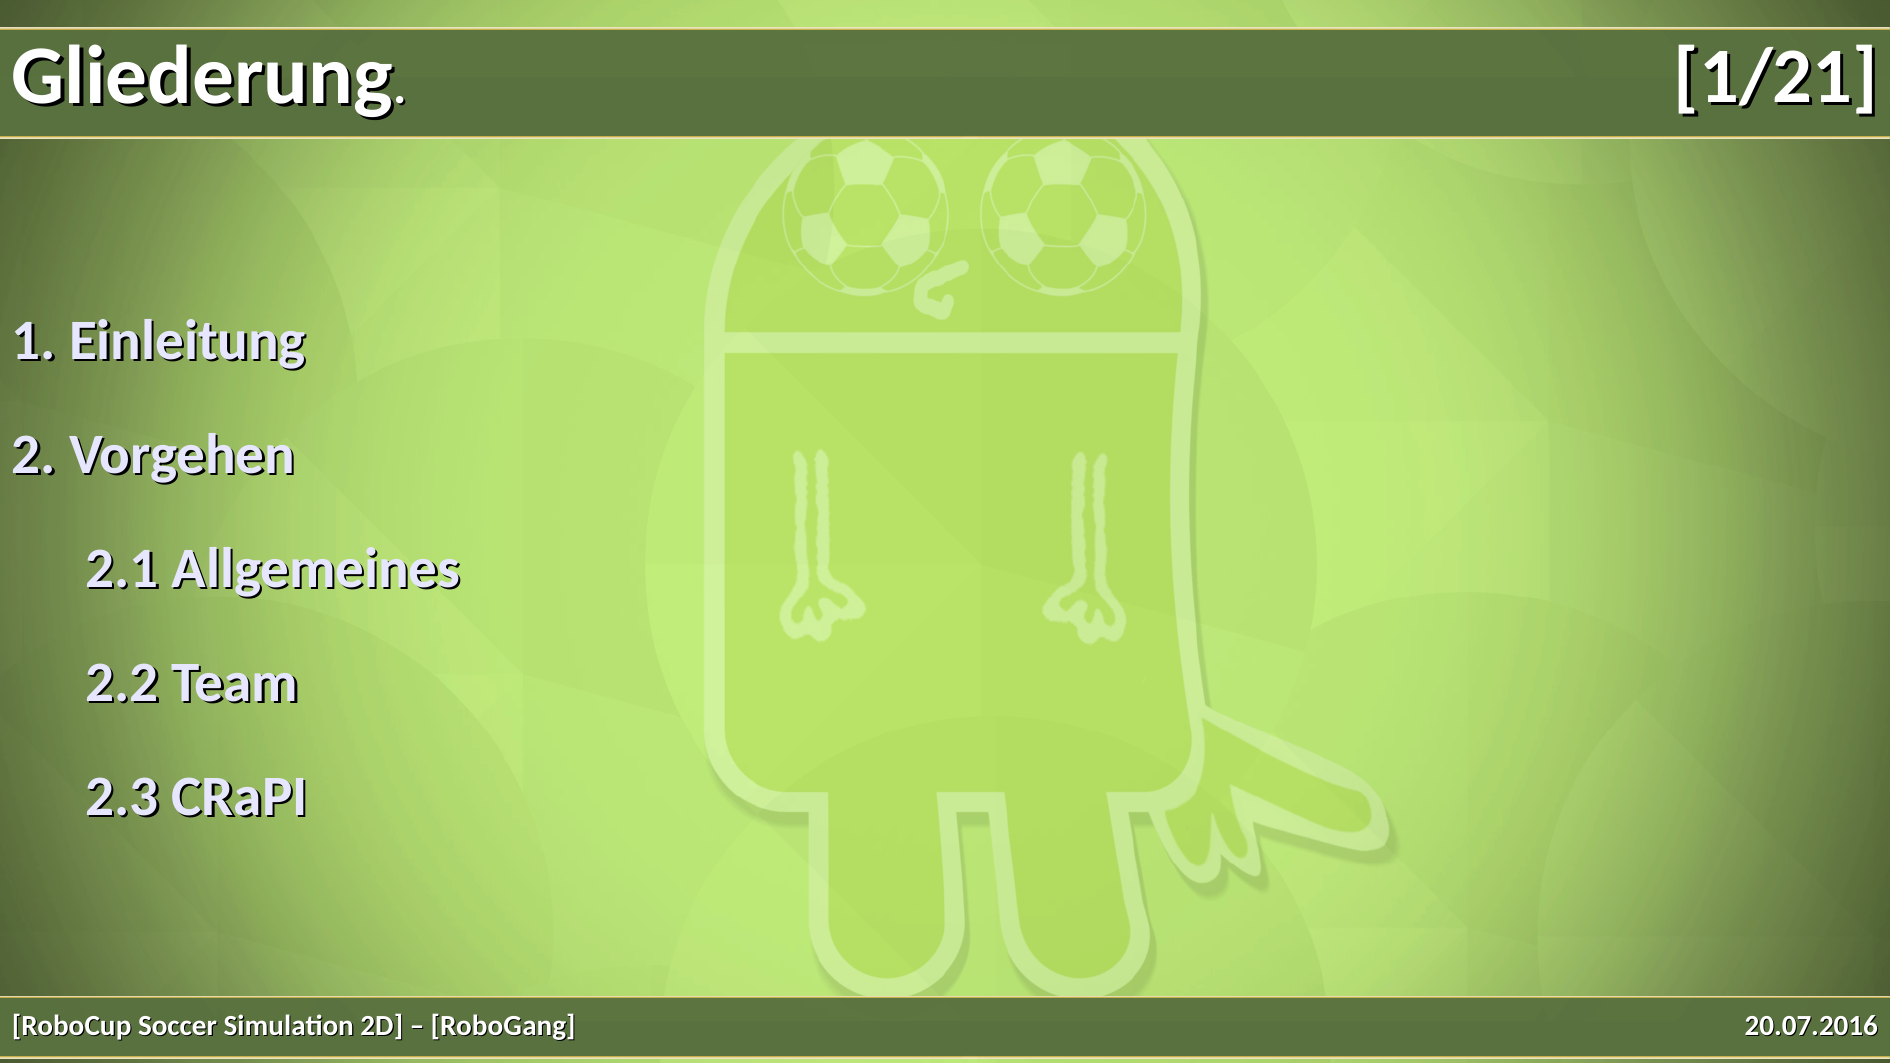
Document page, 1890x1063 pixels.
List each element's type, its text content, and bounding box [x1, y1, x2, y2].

title [1/21] [1535, 34, 1878, 131]
title 20.07.2016 [1629, 1003, 1878, 1052]
title Gliederung. [11, 32, 1430, 134]
picture [0, 0, 1890, 1063]
title [RoboCup Soccer Simulation 2D] – [RoboGang] [11, 1003, 1063, 1052]
subtitle 1. Einleitung 2. Vorgehen 2.1 Allgemeines 2.2 Team 2.3 CRaPI [11, 259, 1878, 910]
